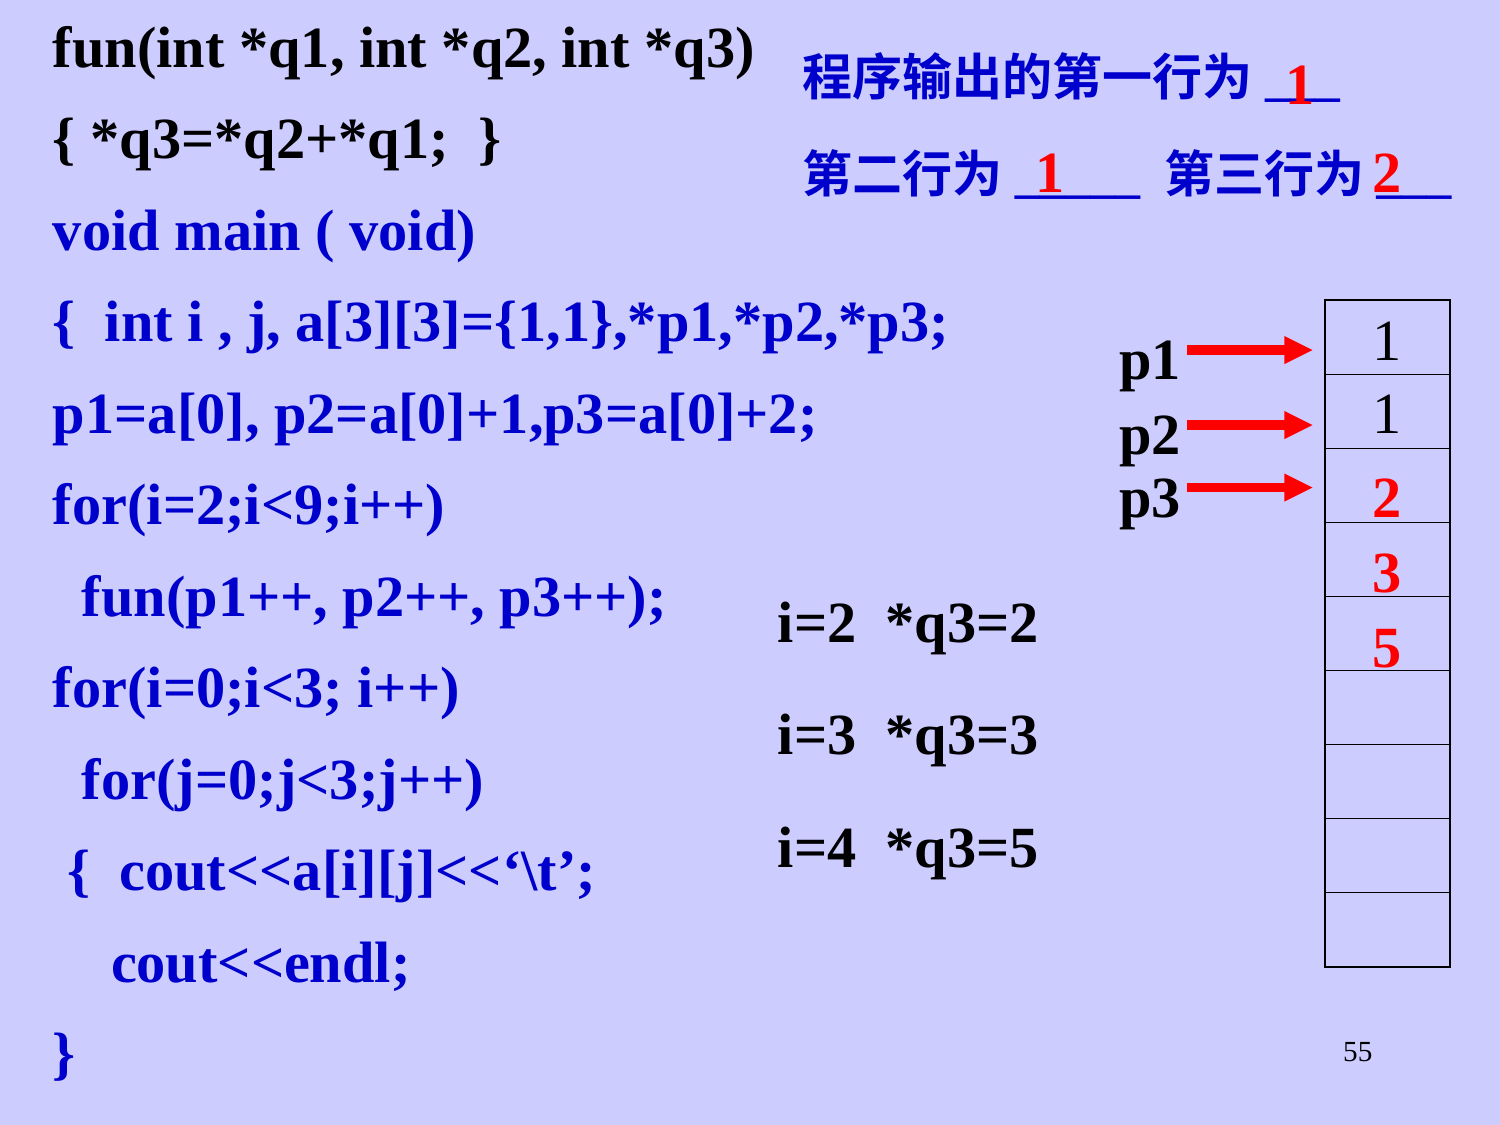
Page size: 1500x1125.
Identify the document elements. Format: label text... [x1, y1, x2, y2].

text_box i=4 *q3=5 [774, 800, 1226, 881]
table_cell [1326, 449, 1449, 522]
table_cell [1326, 523, 1350, 596]
table_cell [1326, 671, 1449, 744]
text_box 程序输出的第一行为___ 第二行为_____ 第三行为___ [800, 37, 1463, 205]
text_box p2 [1112, 387, 1188, 450]
table_cell [1326, 597, 1350, 670]
text_box 1 [1262, 37, 1338, 119]
table_cell [1426, 523, 1449, 596]
table_cell [1326, 745, 1449, 818]
text_box 1 [1012, 125, 1088, 206]
text_box <编号> [1074, 1025, 1388, 1101]
text_box p1 [1131, 355, 1141, 377]
table_header 1 [1326, 301, 1449, 374]
text_box i=2 *q3=2 [774, 575, 1226, 656]
text_box p1 [1112, 312, 1188, 387]
text_box 2 [1350, 125, 1426, 206]
table_cell [1326, 893, 1449, 966]
table_cell [1326, 819, 1449, 892]
text_box i=3 *q3=3 [774, 687, 1226, 769]
text_box p2 [1131, 430, 1141, 450]
text_box p3 [1112, 450, 1188, 531]
table_cell [1426, 597, 1449, 670]
text_box fun(int *q1, int *q2, int *q3) { *q3=*q2+*q1; } void main ( void) { int i , j, a[3][3]={1,1},*p1,*p2,*p3; p1=a[0], p2=a[0]+1,p3=a[0]+2; for(i=2;i<9;i++) fun(p1++, p2++, p3++); for(i=0;i<3; i++) for(j=0;j<3;j++) { cout<<a[i][j]<<‘\t’; cout<<endl; } [50, 0, 1026, 1088]
text_box 2 [1350, 450, 1426, 525]
text_box 5 [1350, 600, 1426, 681]
text_box 3 [1350, 525, 1426, 600]
table_cell 1 [1326, 375, 1449, 448]
